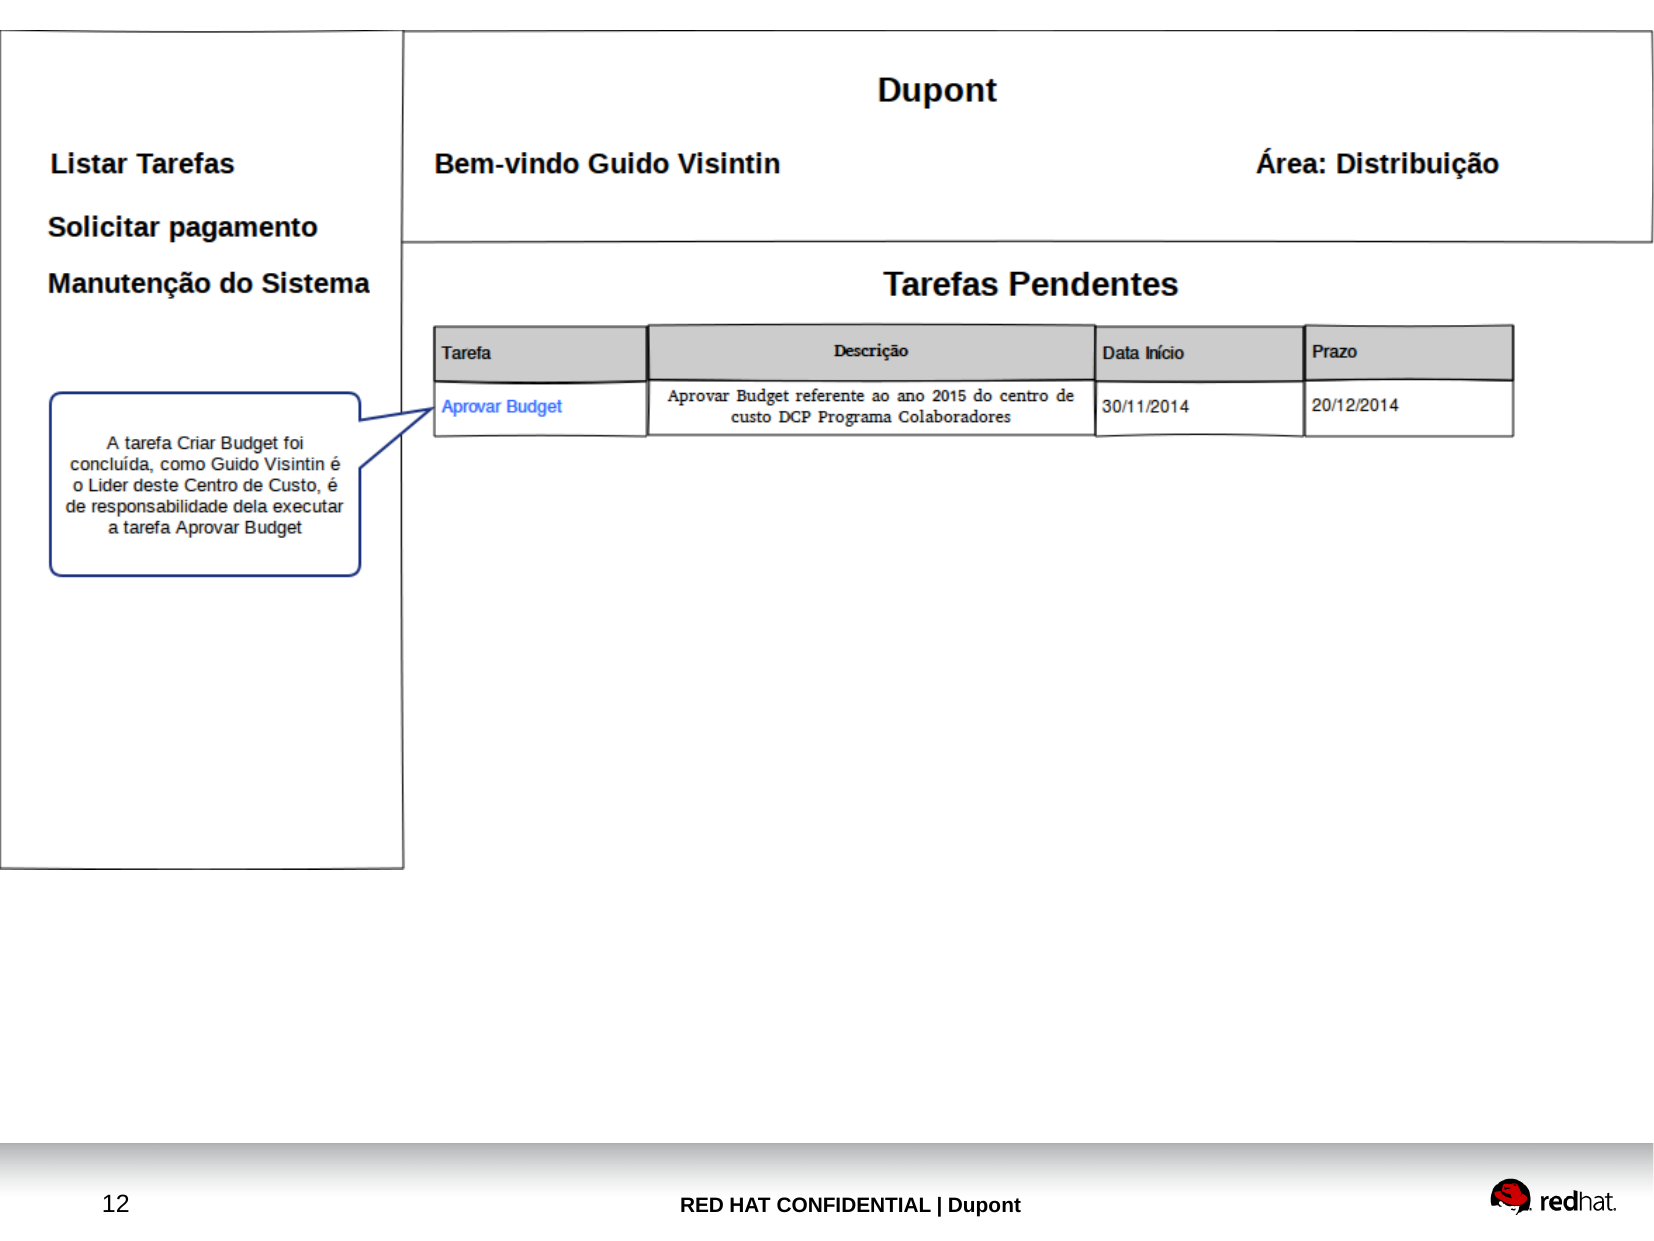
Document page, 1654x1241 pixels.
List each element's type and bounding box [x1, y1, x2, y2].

picture [0, 1143, 1654, 1241]
picture [0, 30, 1654, 871]
